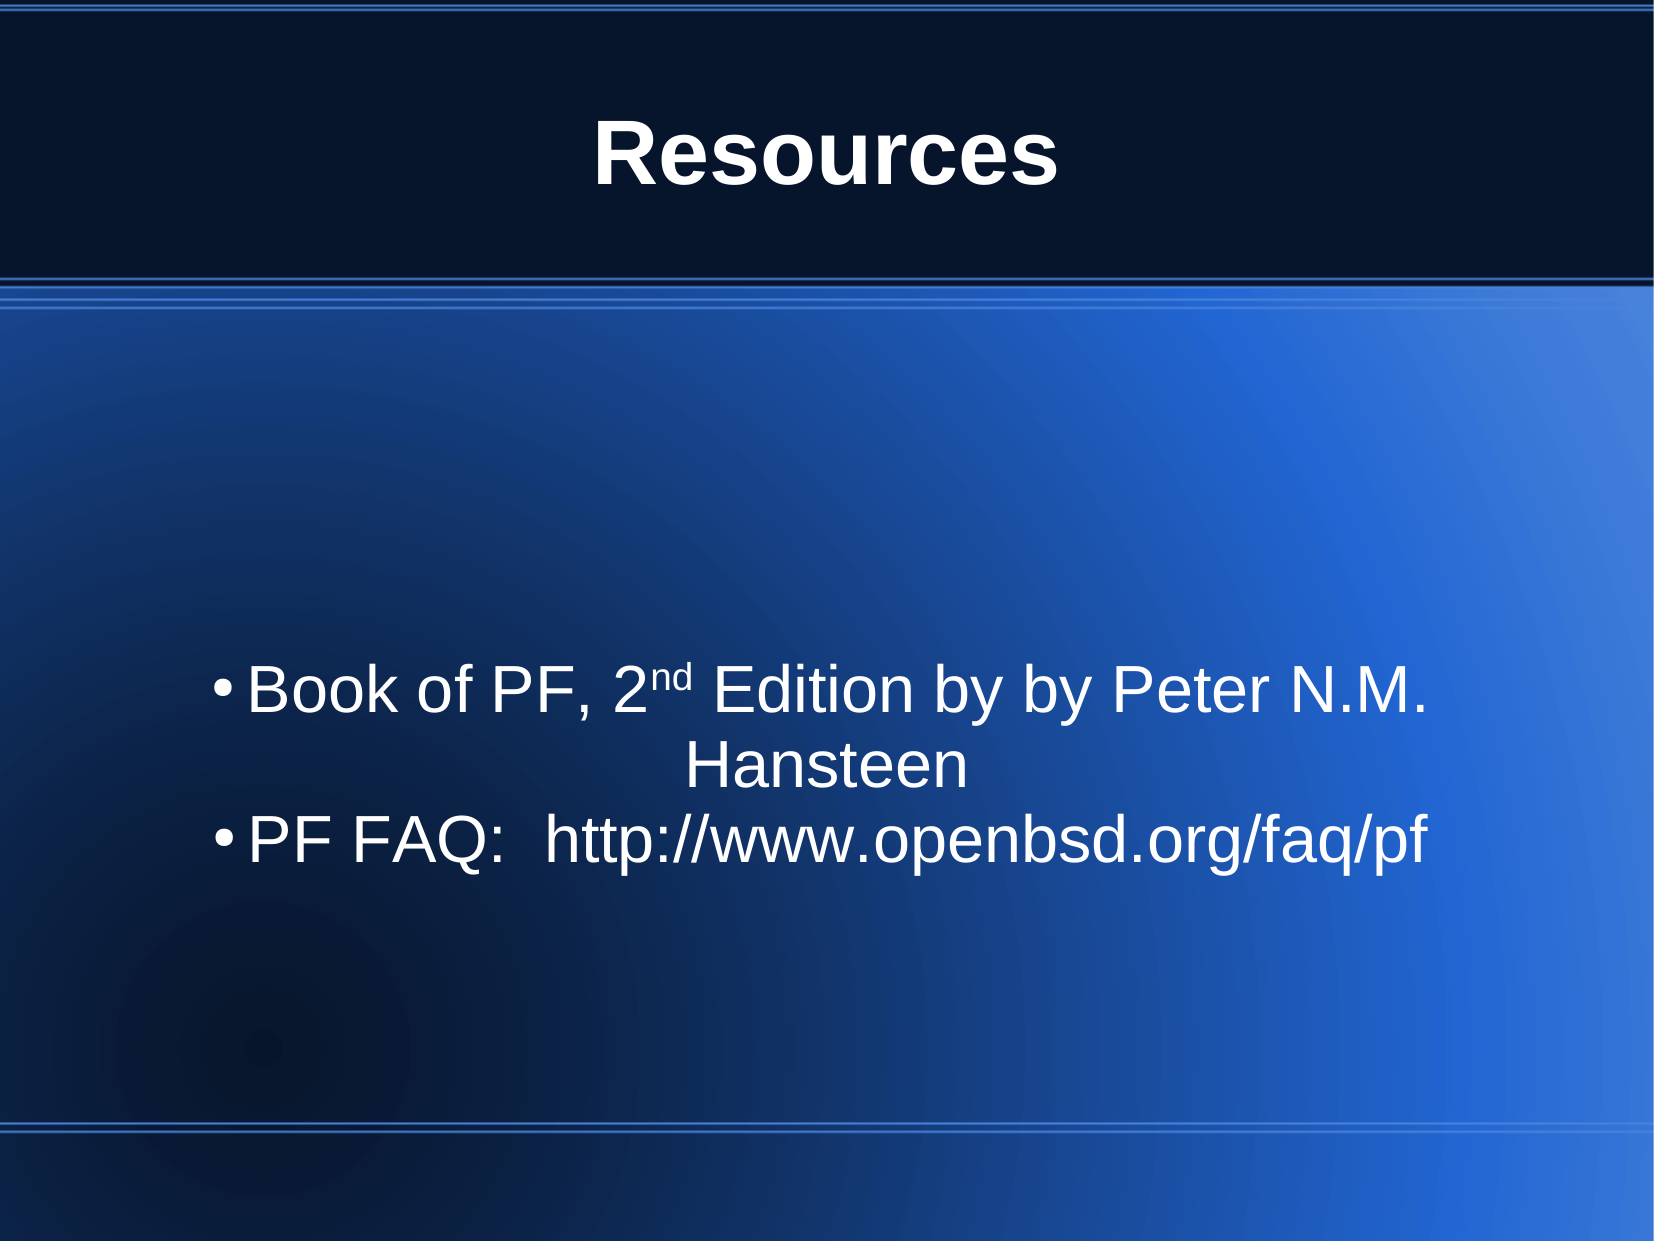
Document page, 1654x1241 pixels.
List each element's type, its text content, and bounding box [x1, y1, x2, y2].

title Resources [82, 49, 1571, 257]
subtitle Book of PF, 2nd Edition by by Peter N.M. Hansteen PF FAQ: http://www.openbsd.org/faq/pf [82, 355, 1571, 1174]
picture [0, 0, 1654, 1241]
